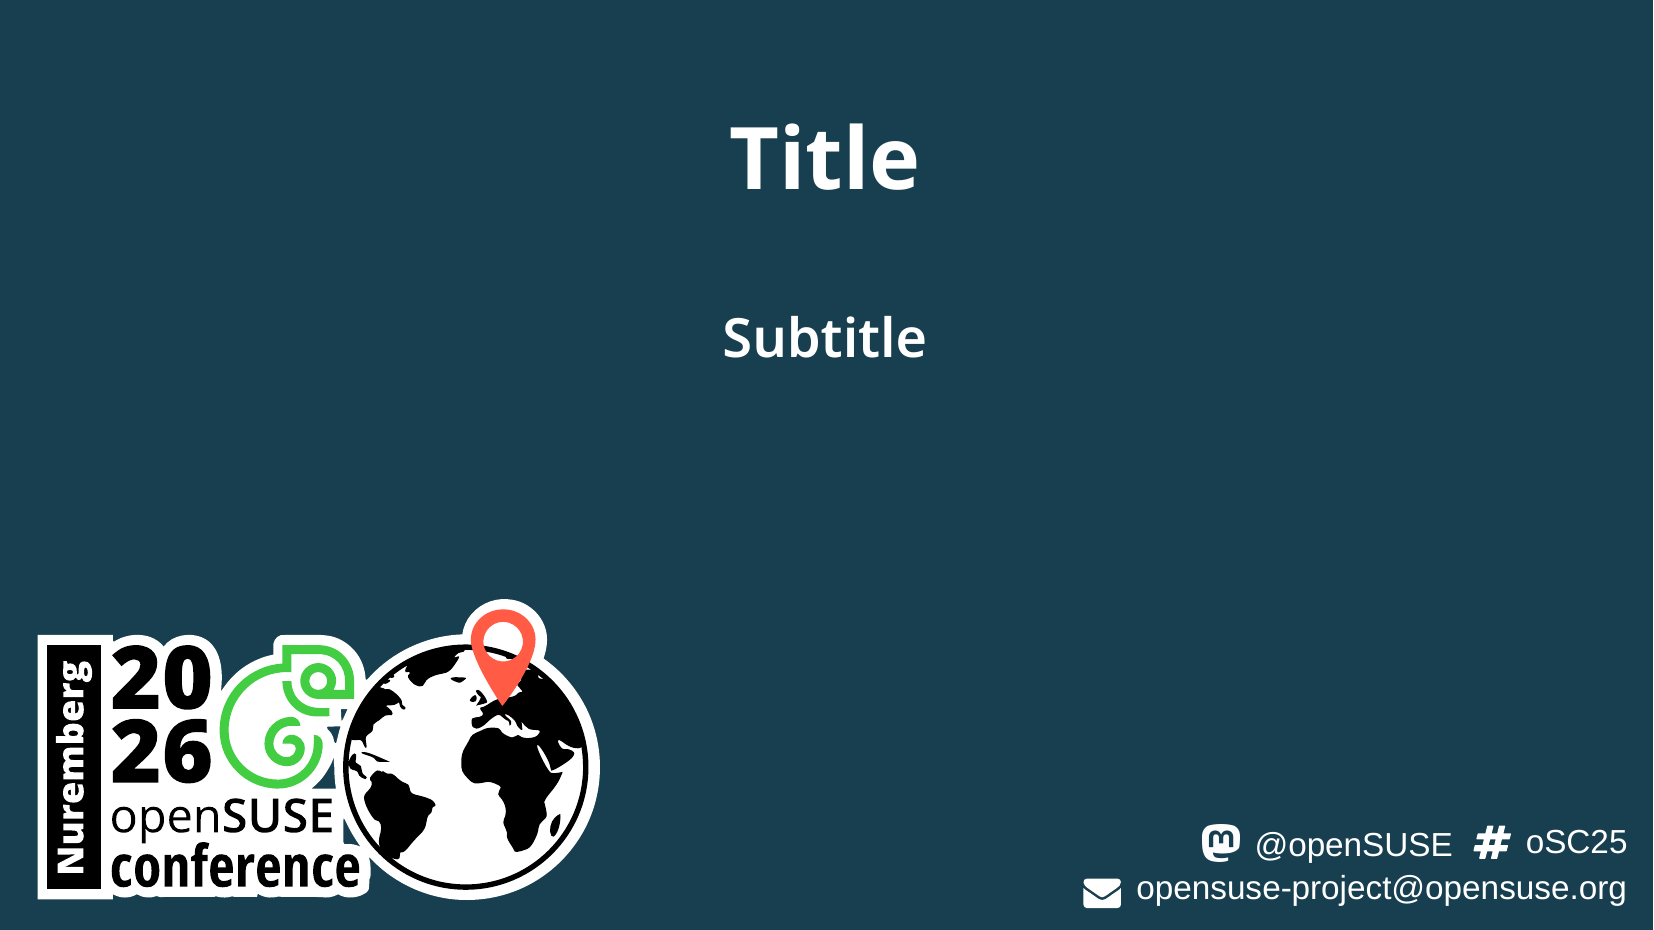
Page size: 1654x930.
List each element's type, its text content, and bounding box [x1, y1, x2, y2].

text_box opensuse-project@opensuse.org [1121, 838, 1653, 930]
title Title [37, 65, 1613, 216]
picture [1474, 824, 1510, 863]
picture [37, 599, 601, 901]
text_box oSC25 [1510, 813, 1653, 871]
picture [1202, 824, 1239, 863]
subtitle Subtitle [37, 300, 1613, 607]
picture [1082, 874, 1122, 914]
text_box @openSUSE [1239, 795, 1474, 894]
